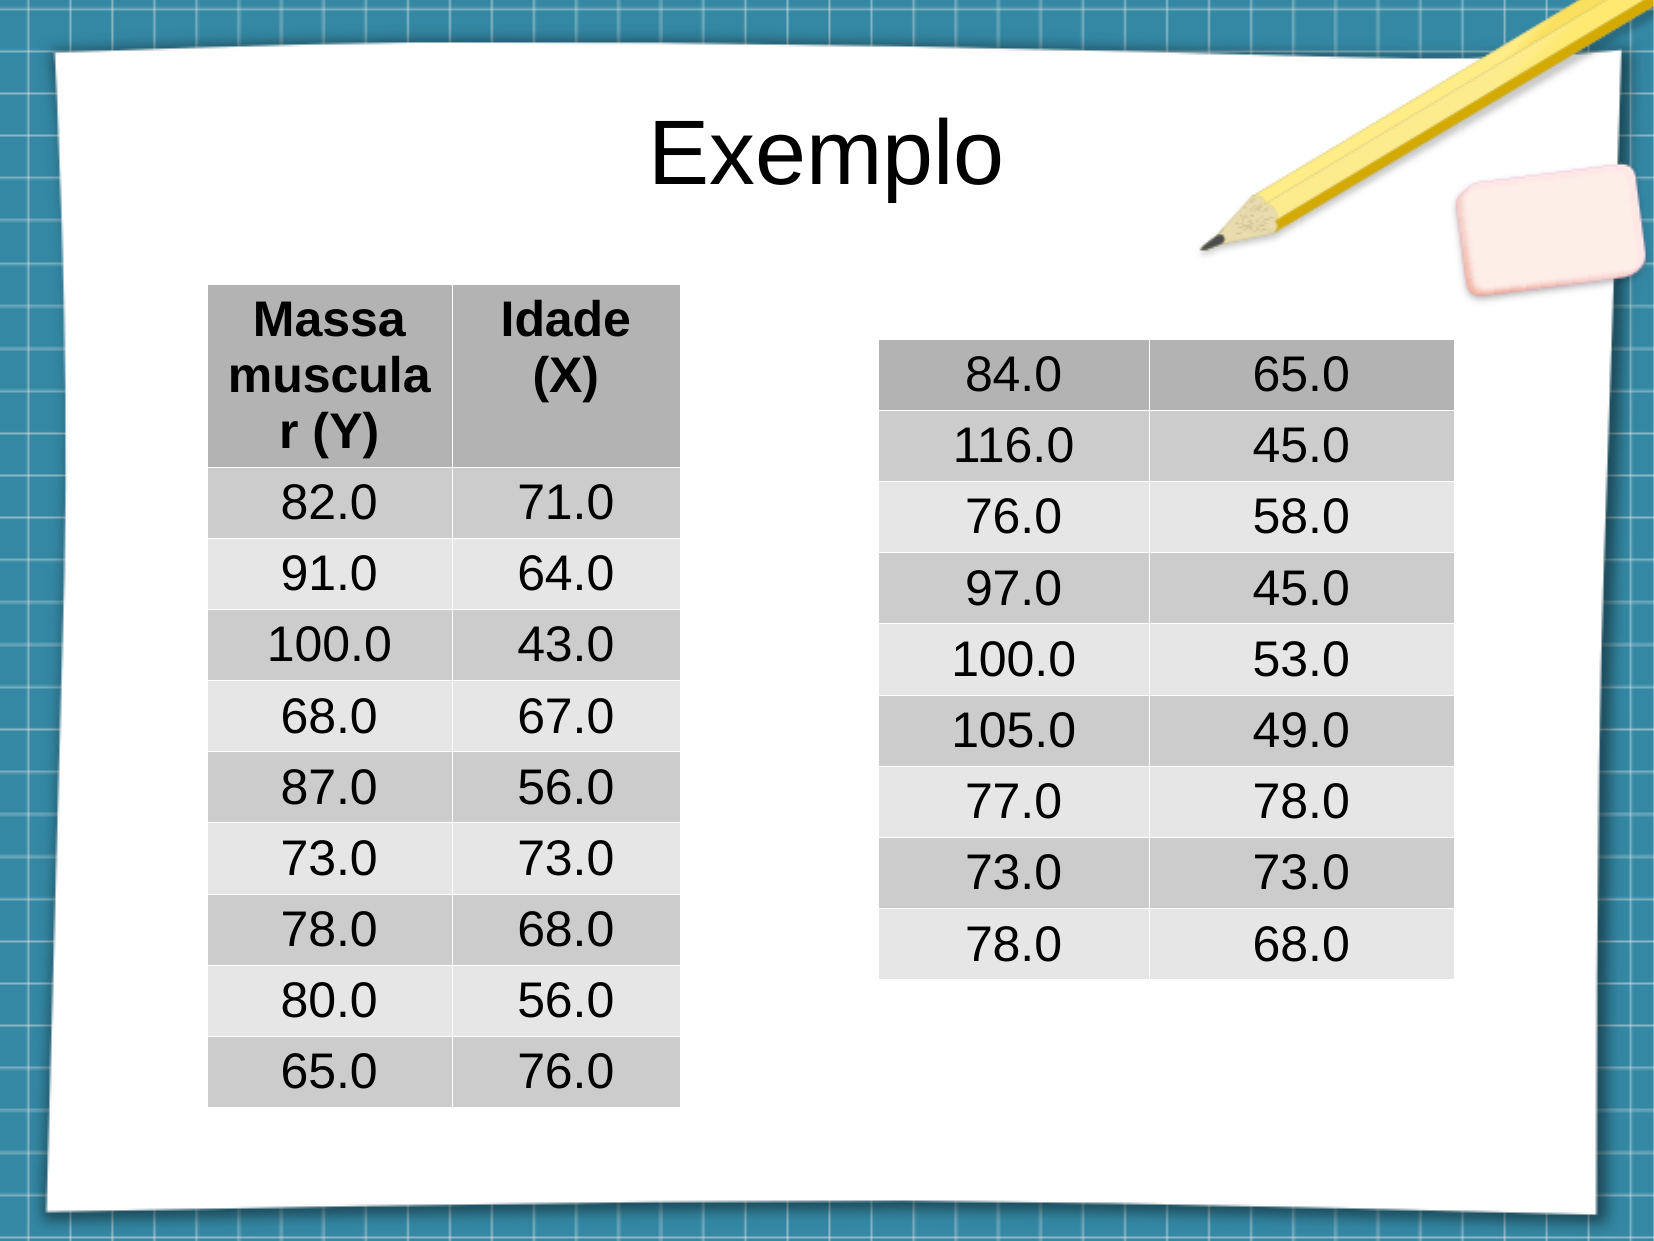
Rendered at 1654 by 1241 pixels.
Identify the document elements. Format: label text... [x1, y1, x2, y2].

table_header 65.0 [1150, 340, 1454, 410]
table_cell 76.0 [879, 482, 1149, 552]
table_cell 56.0 [453, 966, 680, 1036]
table_cell 80.0 [208, 966, 452, 1036]
table_cell 116.0 [879, 411, 1149, 481]
table_cell 64.0 [453, 539, 680, 609]
table_cell 105.0 [879, 696, 1149, 766]
table_cell 78.0 [879, 909, 1149, 979]
table_header Idade (X) [453, 285, 680, 467]
table_cell 77.0 [879, 767, 1149, 837]
table_cell 87.0 [208, 752, 452, 822]
table_cell 76.0 [453, 1037, 680, 1107]
table_cell 67.0 [453, 681, 680, 751]
table_cell 73.0 [208, 823, 452, 894]
table_cell 73.0 [453, 823, 680, 894]
table_cell 65.0 [208, 1037, 452, 1107]
table_cell 100.0 [208, 610, 452, 680]
table_cell 58.0 [1150, 482, 1454, 552]
table_cell 53.0 [1150, 624, 1454, 695]
table_cell 43.0 [453, 610, 680, 680]
table_cell 68.0 [453, 895, 680, 965]
table_cell 68.0 [1150, 909, 1454, 979]
table_cell 71.0 [453, 468, 680, 538]
table_cell 91.0 [208, 539, 452, 609]
title Exemplo [82, 49, 1571, 257]
table_cell 56.0 [453, 752, 680, 822]
table_header Massa muscular (Y) [208, 285, 452, 467]
table_cell 82.0 [208, 468, 452, 538]
table_header 84.0 [879, 340, 1149, 410]
table_cell 97.0 [879, 553, 1149, 623]
table_cell 68.0 [208, 681, 452, 751]
picture [0, 0, 1654, 1241]
table_cell 78.0 [208, 895, 452, 965]
table_cell 45.0 [1150, 553, 1454, 623]
table_cell 73.0 [879, 838, 1149, 908]
table_cell 78.0 [1150, 767, 1454, 837]
table_cell 49.0 [1150, 696, 1454, 766]
table_cell 73.0 [1150, 838, 1454, 908]
table_cell 45.0 [1150, 411, 1454, 481]
table_cell 100.0 [879, 624, 1149, 695]
